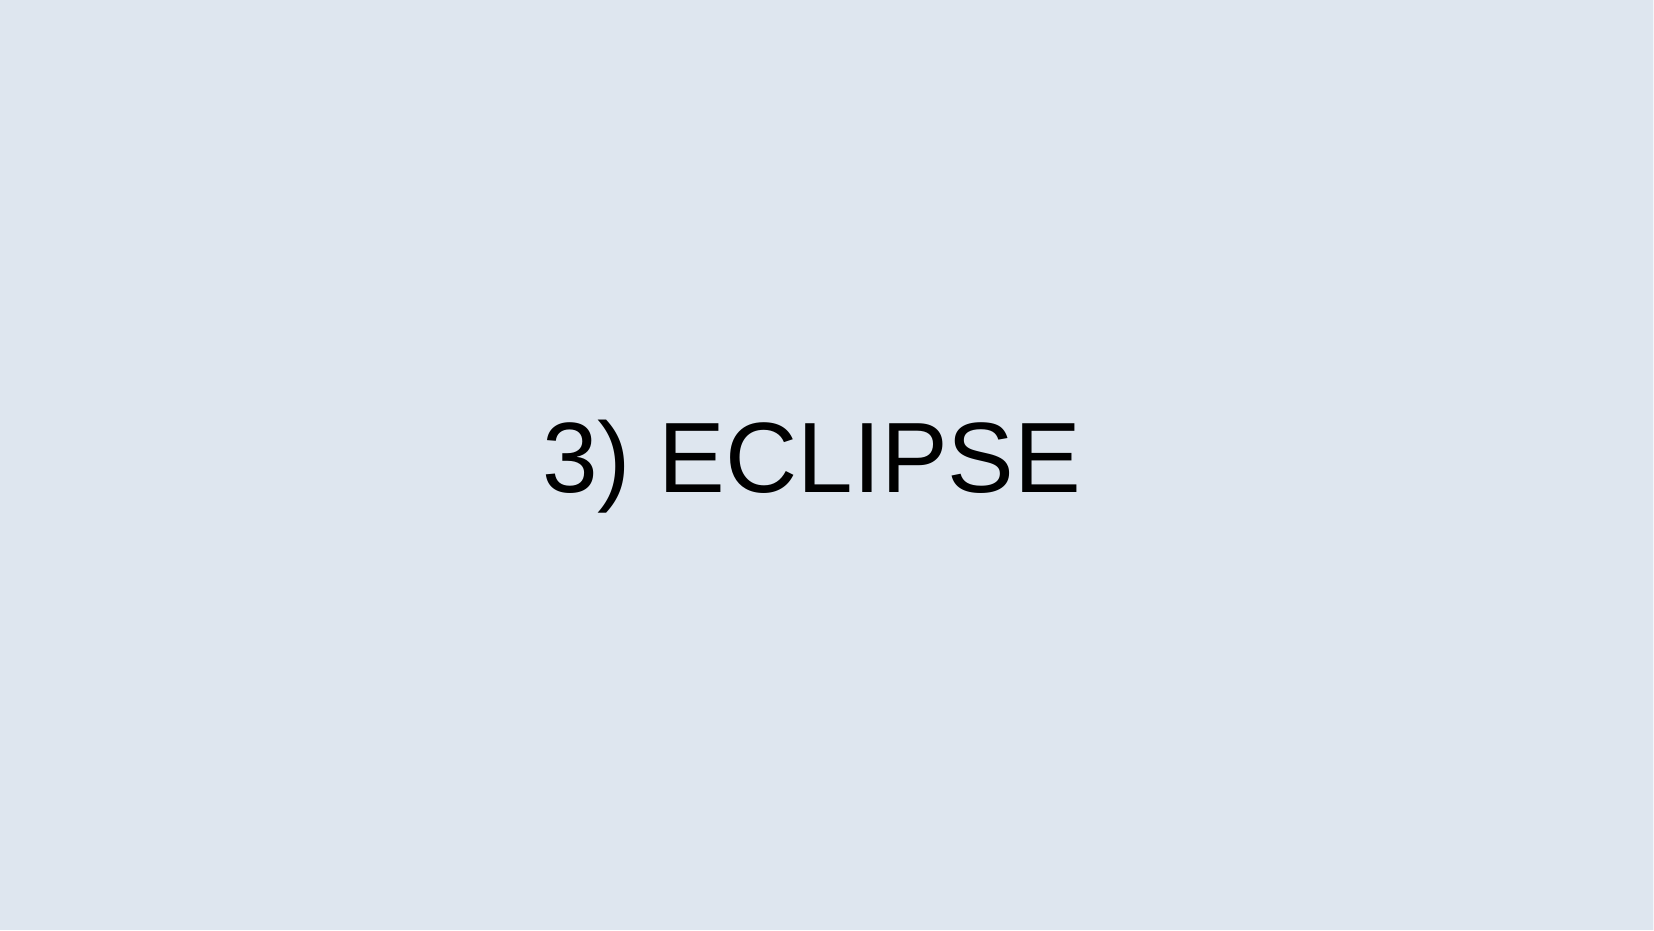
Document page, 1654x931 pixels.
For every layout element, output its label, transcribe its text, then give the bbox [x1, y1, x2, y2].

subtitle 3) ECLIPSE [442, 380, 1182, 535]
